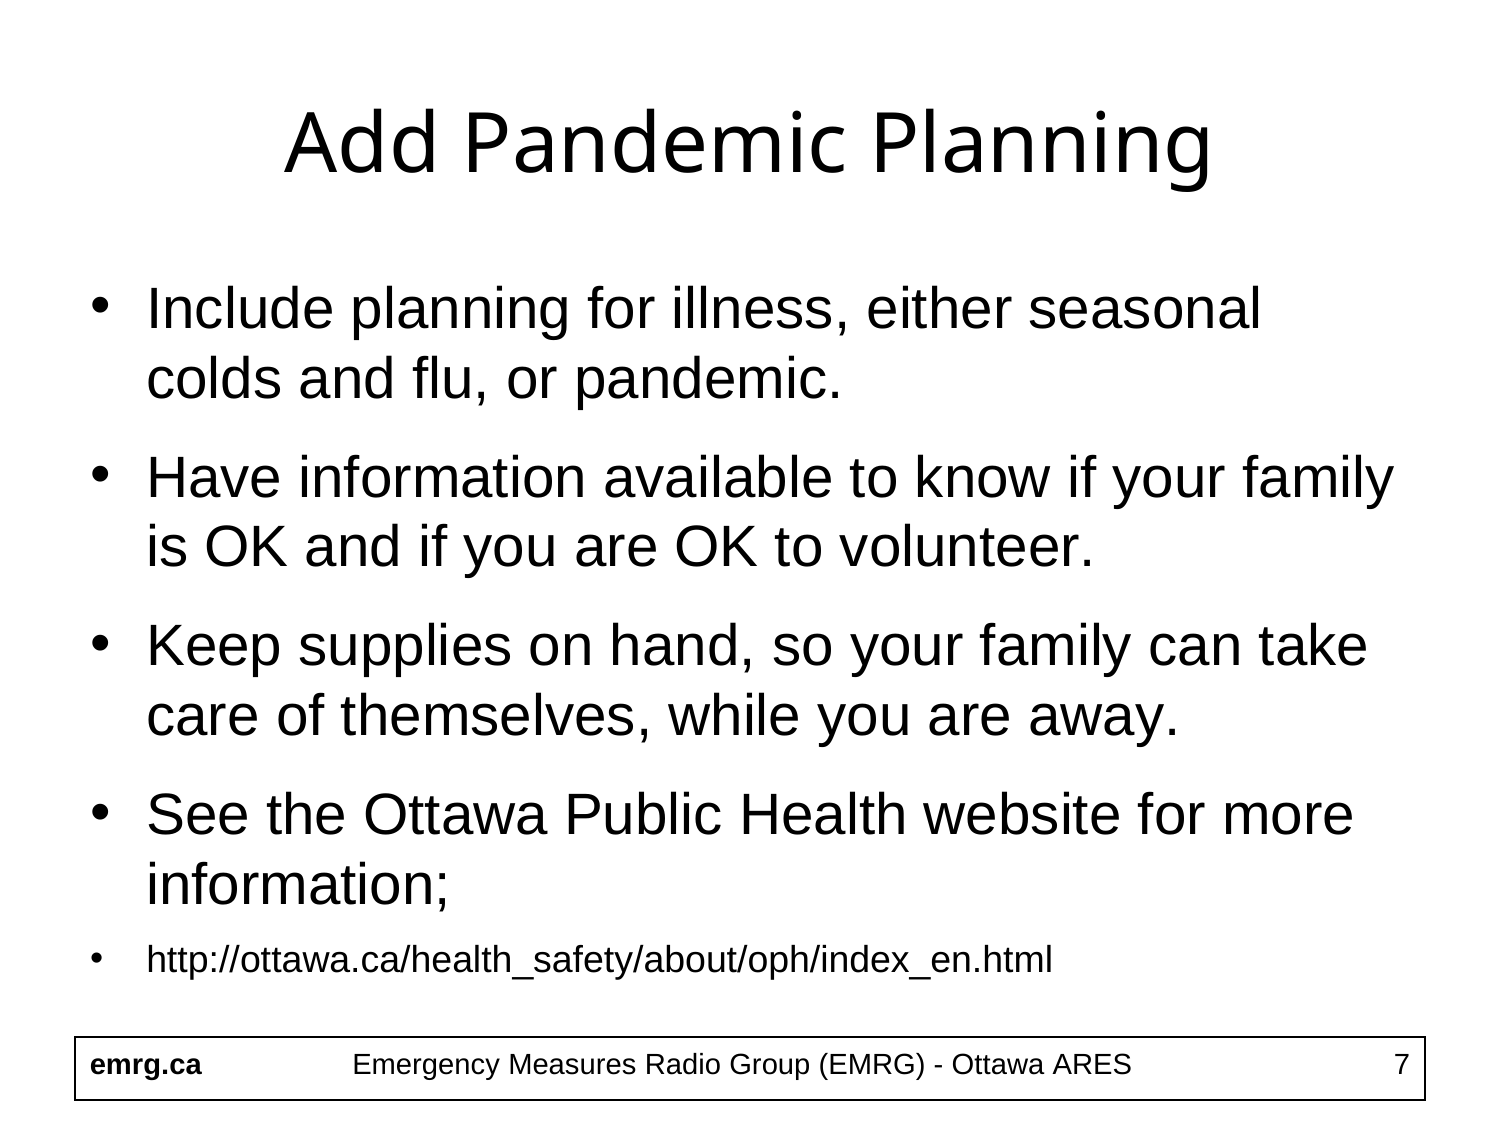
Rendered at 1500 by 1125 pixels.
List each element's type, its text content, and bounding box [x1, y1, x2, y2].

text_box <number> [1246, 1037, 1426, 1103]
title Add Pandemic Planning [75, 45, 1426, 233]
text_box Emergency Measures Radio Group (EMRG) - Ottawa ARES [247, 1037, 1238, 1103]
list Include planning for illness, either seasonal colds and flu, or pandemic. Have information available to know if your family is OK and if you are OK to volunteer. Keep supplies on hand, so your family can take care of themselves, while you are away. See the Ottawa Public Health website for more information; http://ottawa.ca/health_safety/about/oph/index_en.html [75, 262, 1426, 1005]
